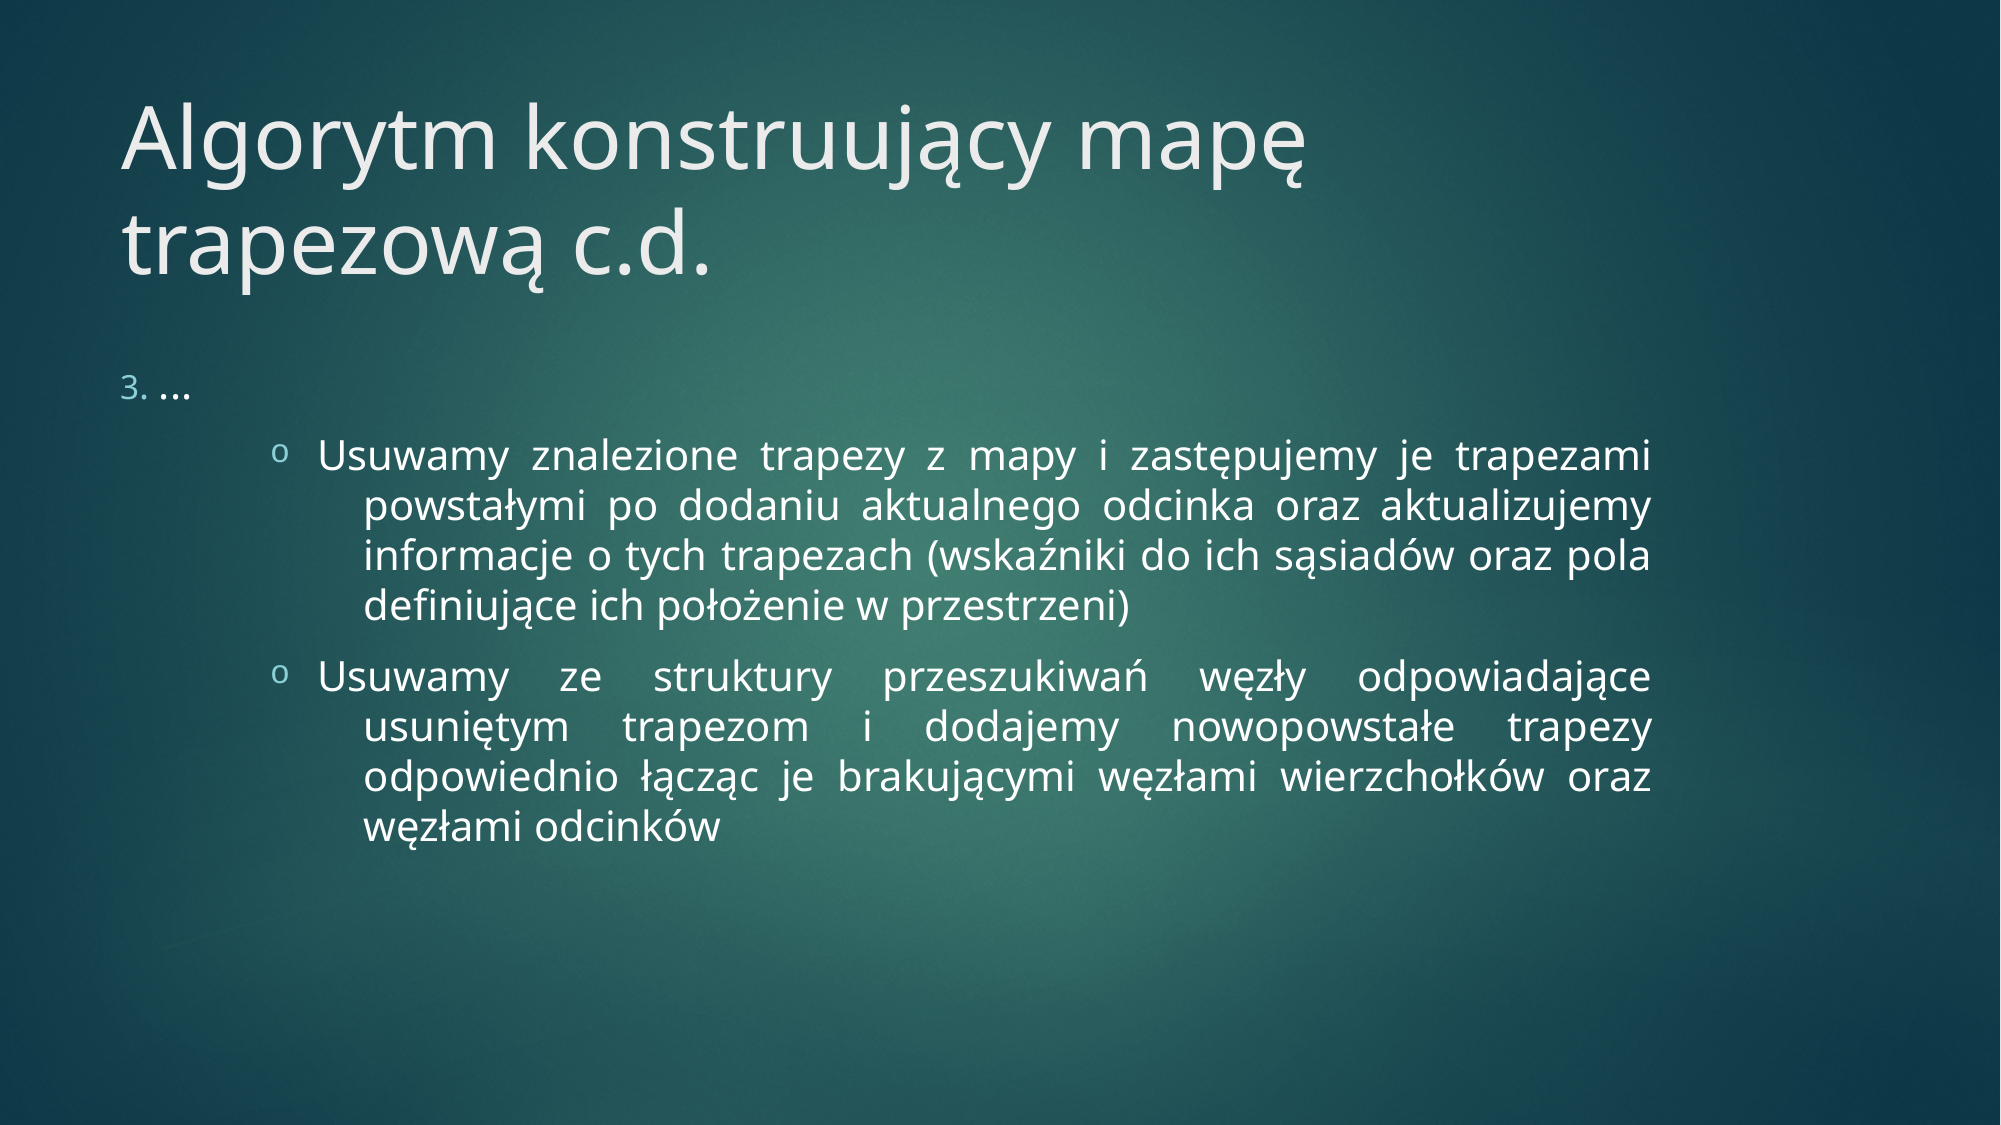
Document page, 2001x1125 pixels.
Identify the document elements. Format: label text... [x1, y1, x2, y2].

title Algorytm konstruujący mapę trapezową c.d. [106, 74, 1649, 305]
list 3. ... Usuwamy znalezione trapezy z mapy i zastępujemy je trapezami powstałymi po dodaniu aktualnego odcinka oraz aktualizujemy informacje o tych trapezach (wskaźniki do ich sąsiadów oraz pola definiujące ich położenie w przestrzeni) Usuwamy ze struktury przeszukiwań węzły odpowiadające usuniętym trapezom i dodajemy nowopowstałe trapezy odpowiednio łącząc je brakującymi węzłami wierzchołków oraz węzłami odcinków [105, 350, 1668, 1039]
